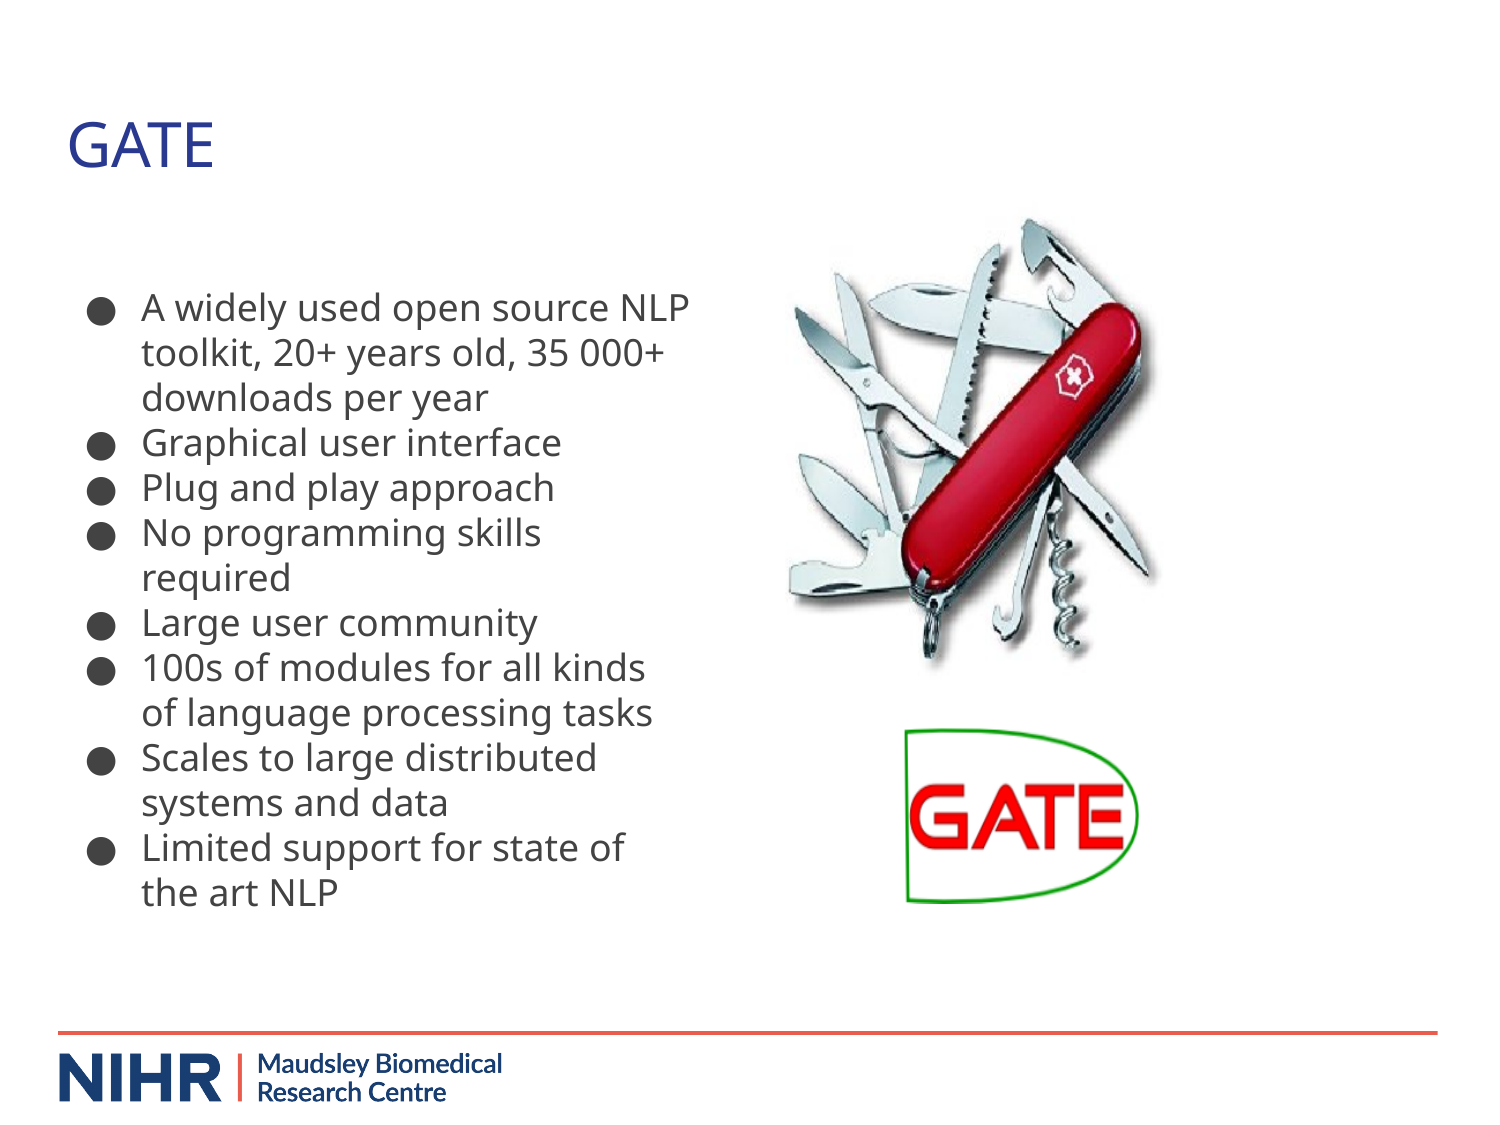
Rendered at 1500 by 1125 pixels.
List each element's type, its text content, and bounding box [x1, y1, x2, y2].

list A widely used open source NLP toolkit, 20+ years old, 35 000+ downloads per year Graphical user interface Plug and play approach No programming skills required Large user community 100s of modules for all kinds of language processing tasks Scales to large distributed systems and data Limited support for state of the art NLP [51, 268, 708, 1000]
picture [782, 186, 1199, 904]
title GATE [51, 89, 1449, 223]
picture [29, 1018, 531, 1125]
